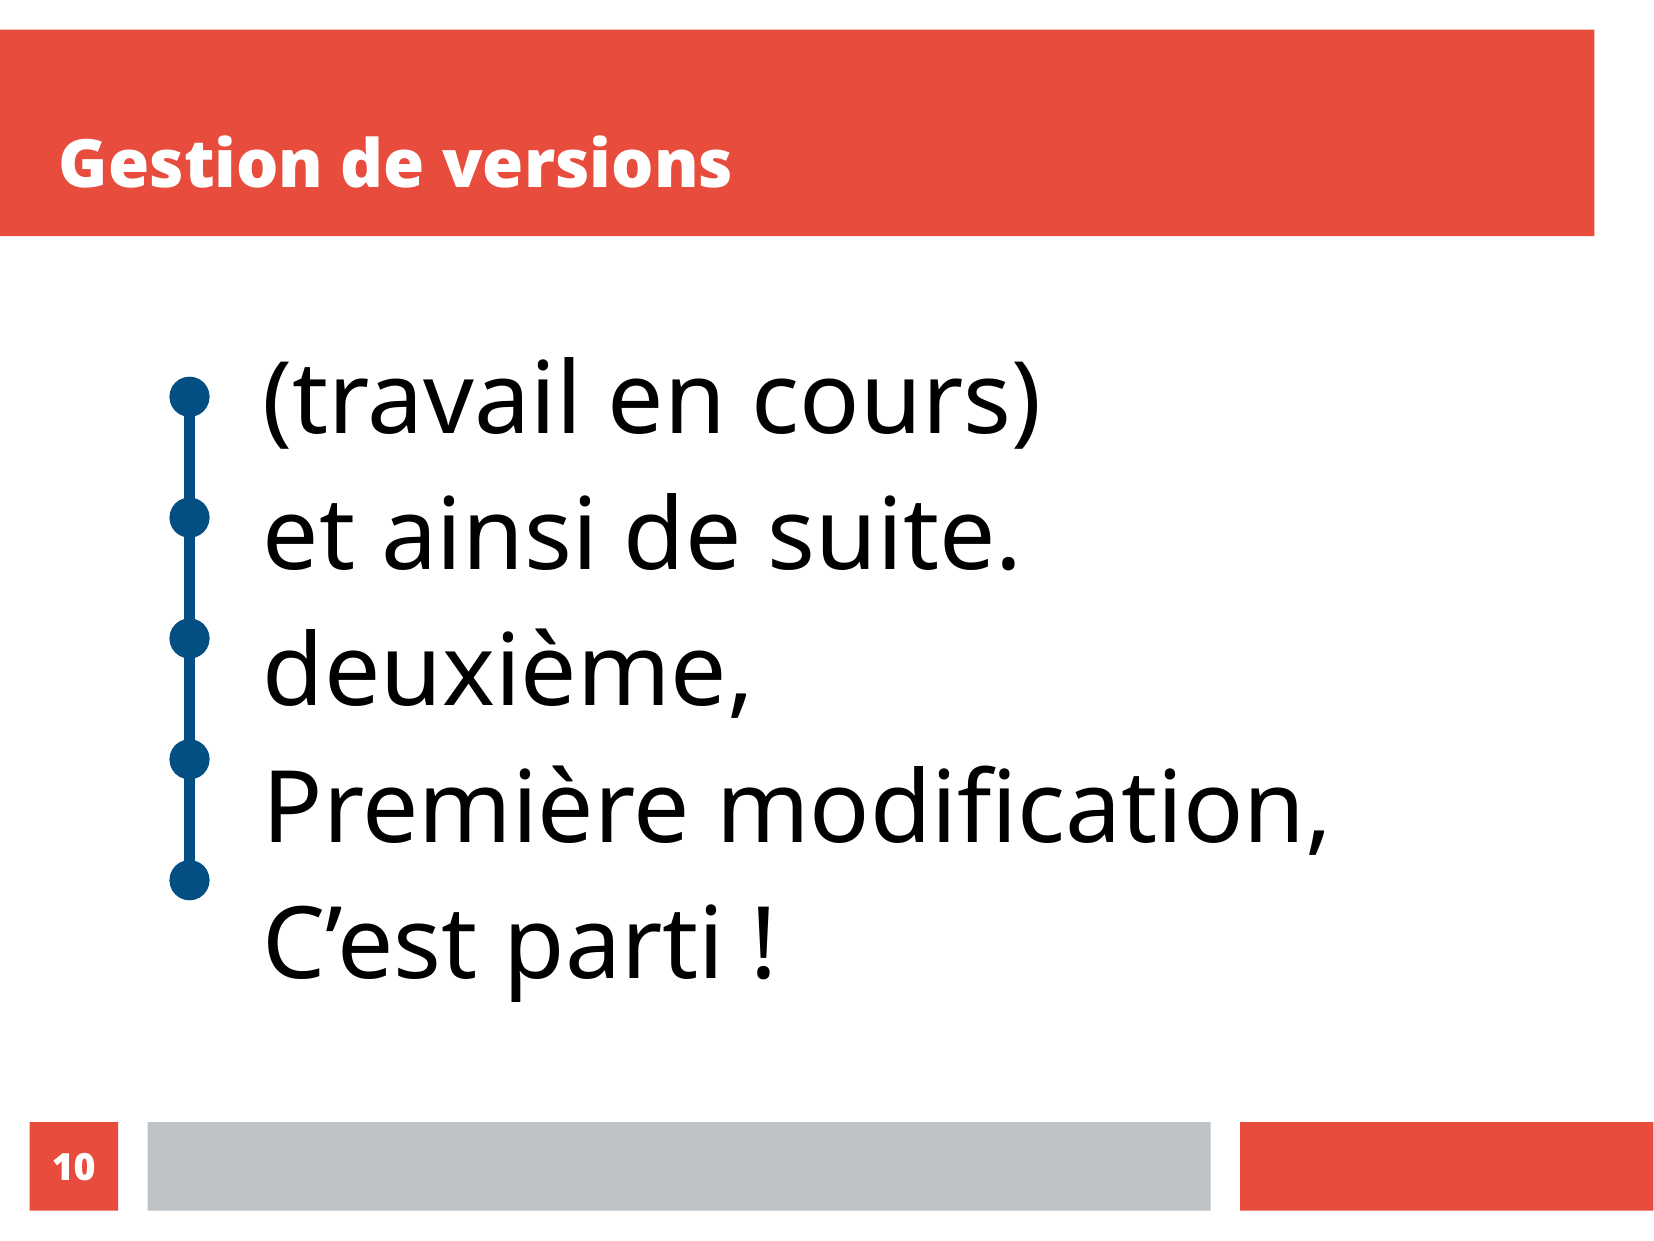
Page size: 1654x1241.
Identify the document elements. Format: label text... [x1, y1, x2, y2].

text_box (travail en cours) et ainsi de suite. deuxième, Première modification, C’est parti ! [248, 318, 1512, 1241]
title Gestion de versions [59, 59, 1595, 207]
picture [141, 338, 273, 934]
